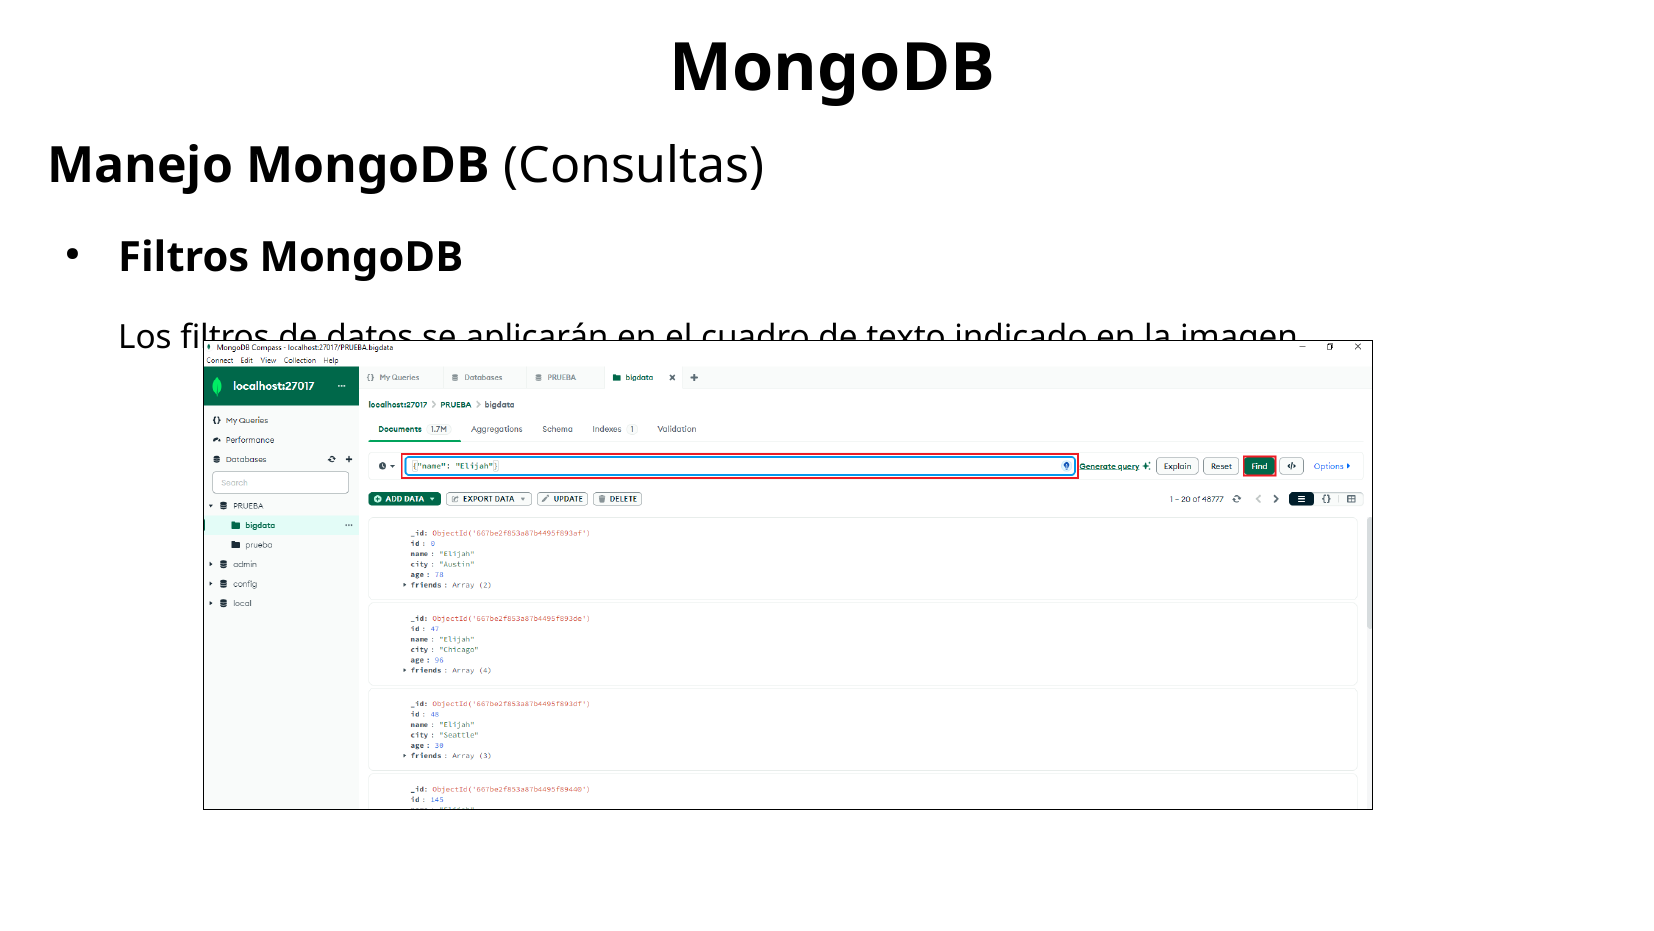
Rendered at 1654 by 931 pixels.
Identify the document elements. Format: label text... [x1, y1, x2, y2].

title MongoDB [88, 16, 1577, 113]
picture [203, 340, 1373, 810]
list Manejo MongoDB (Consultas) Filtros MongoDB Los filtros de datos se aplicarán en el cuadro de texto indicado en la imagen. [47, 128, 1595, 886]
